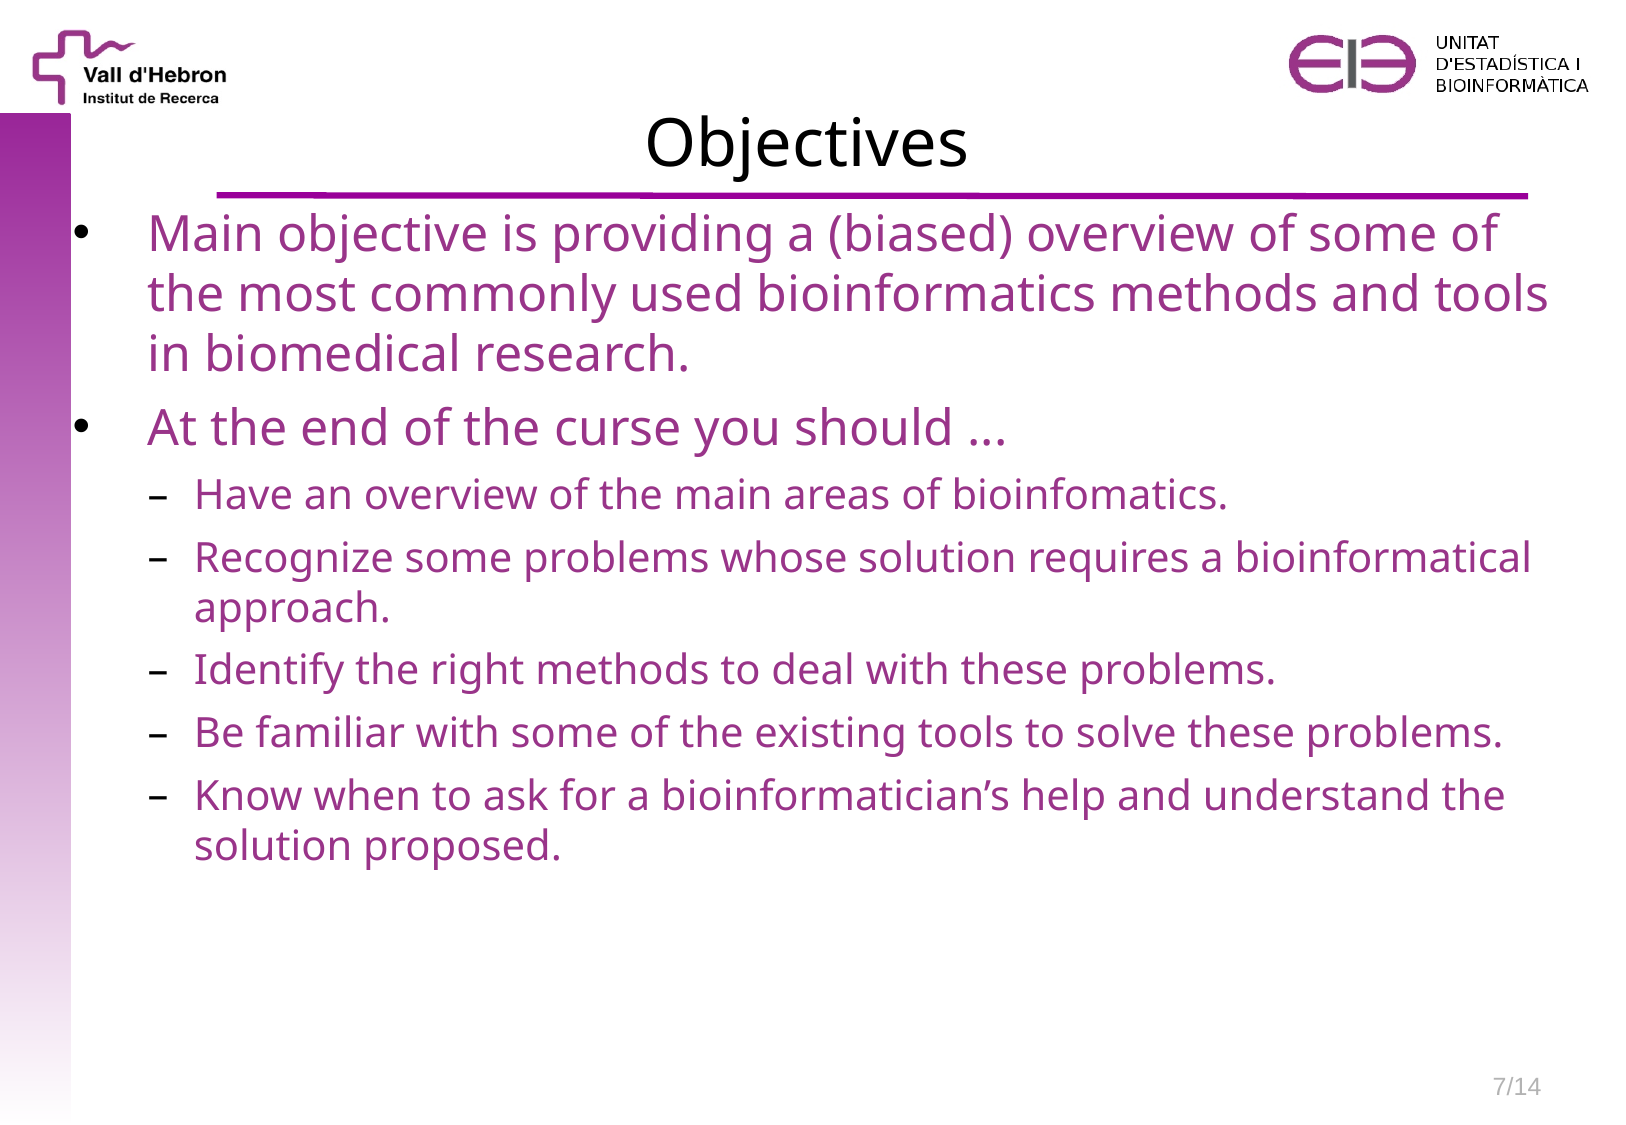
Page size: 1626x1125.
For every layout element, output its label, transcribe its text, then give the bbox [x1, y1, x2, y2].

picture [31, 29, 227, 106]
list Main objective is providing a (biased) overview of some of the most commonly used bioinformatics methods and tools in biomedical research. At the end of the curse you should ... Have an overview of the main areas of bioinfomatics. Recognize some problems whose solution requires a bioinformatical approach. Identify the right methods to deal with these problems. Be familiar with some of the existing tools to solve these problems. Know when to ask for a bioinformatician’s help and understand the solution proposed. [57, 193, 1594, 846]
title Objectives [243, 52, 1371, 193]
picture [1279, 24, 1625, 100]
